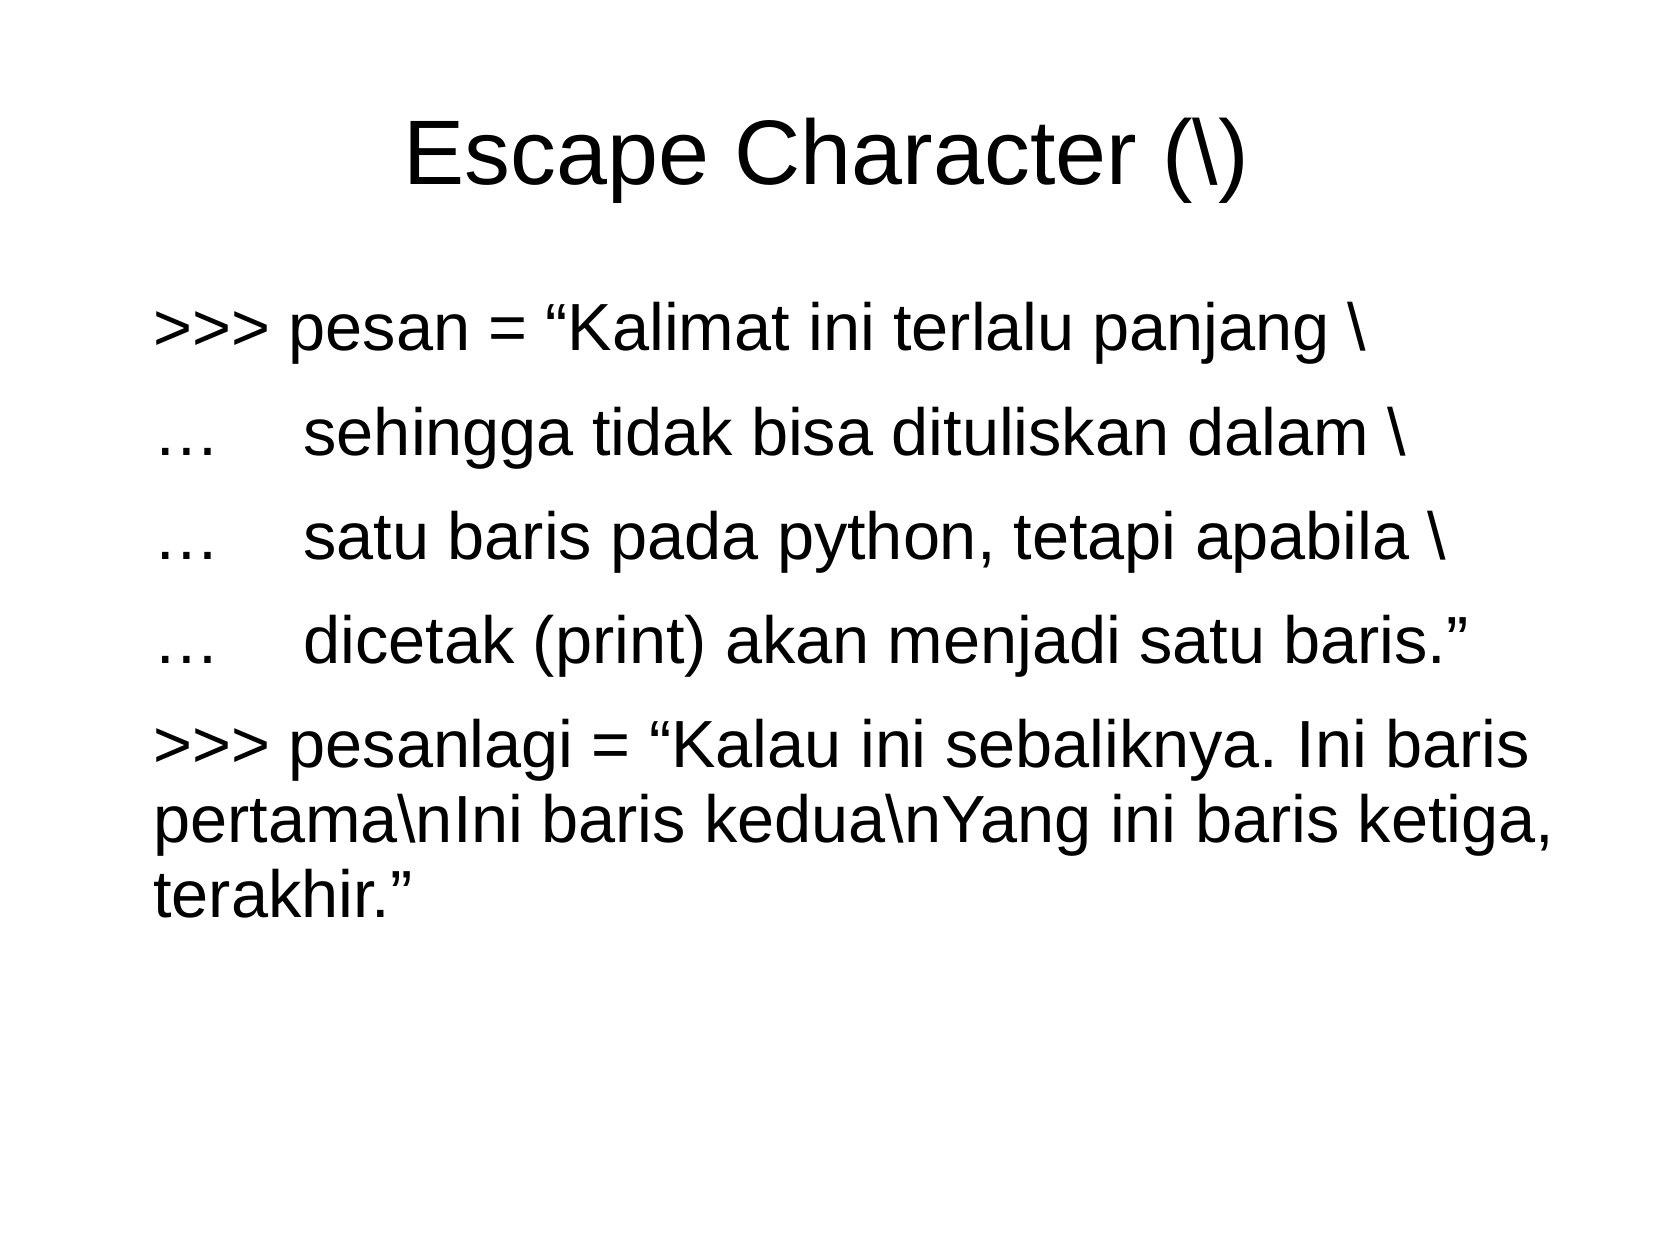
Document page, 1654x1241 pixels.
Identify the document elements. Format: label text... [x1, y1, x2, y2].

list >>> pesan = “Kalimat ini terlalu panjang \ … sehingga tidak bisa dituliskan dalam \ … satu baris pada python, tetapi apabila \ … dicetak (print) akan menjadi satu baris.” >>> pesanlagi = “Kalau ini sebaliknya. Ini baris pertama\nIni baris kedua\nYang ini baris ketiga, terakhir.” [82, 290, 1571, 1010]
title Escape Character (\) [82, 49, 1571, 257]
